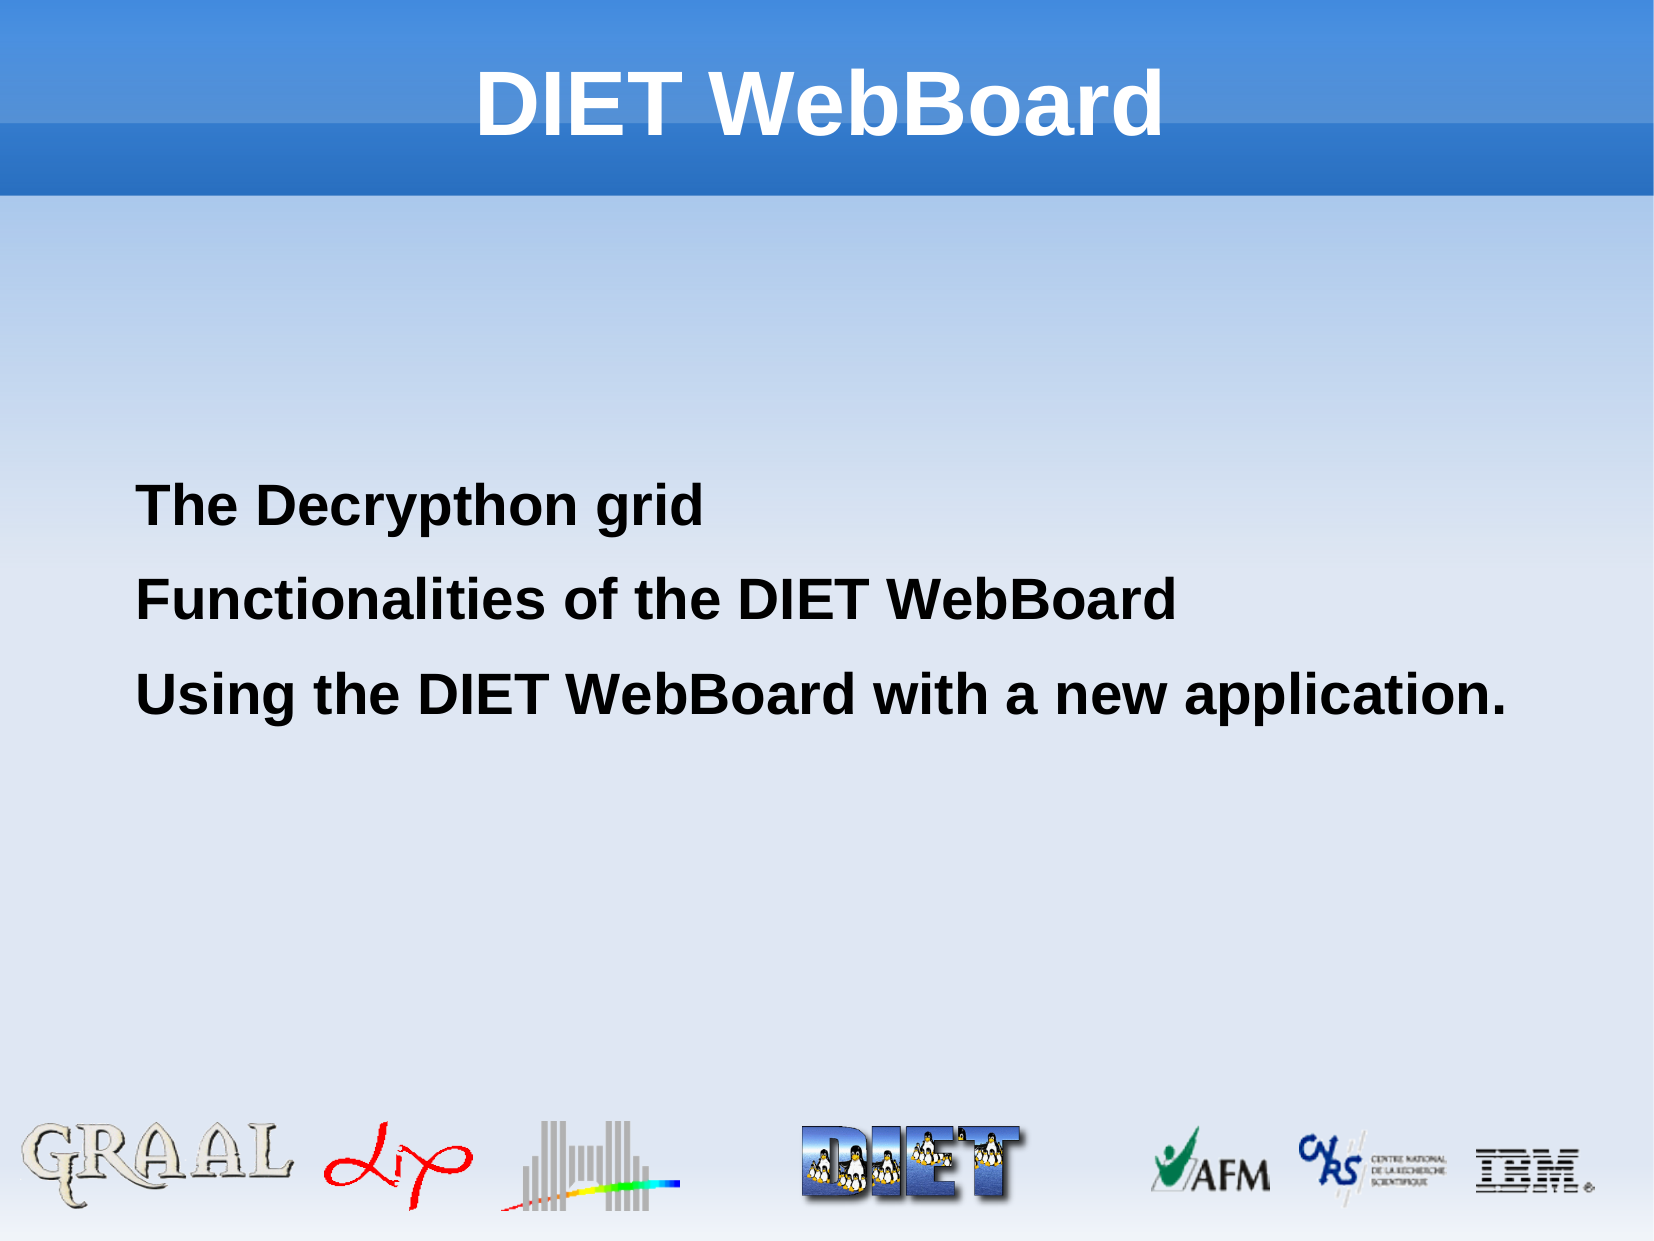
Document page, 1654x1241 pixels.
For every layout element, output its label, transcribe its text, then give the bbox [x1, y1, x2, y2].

picture [0, 0, 1654, 1241]
list The Decrypthon grid Functionalities of the DIET WebBoard Using the DIET WebBoard with a new application. [118, 472, 1595, 832]
title DIET WebBoard [76, 7, 1565, 200]
